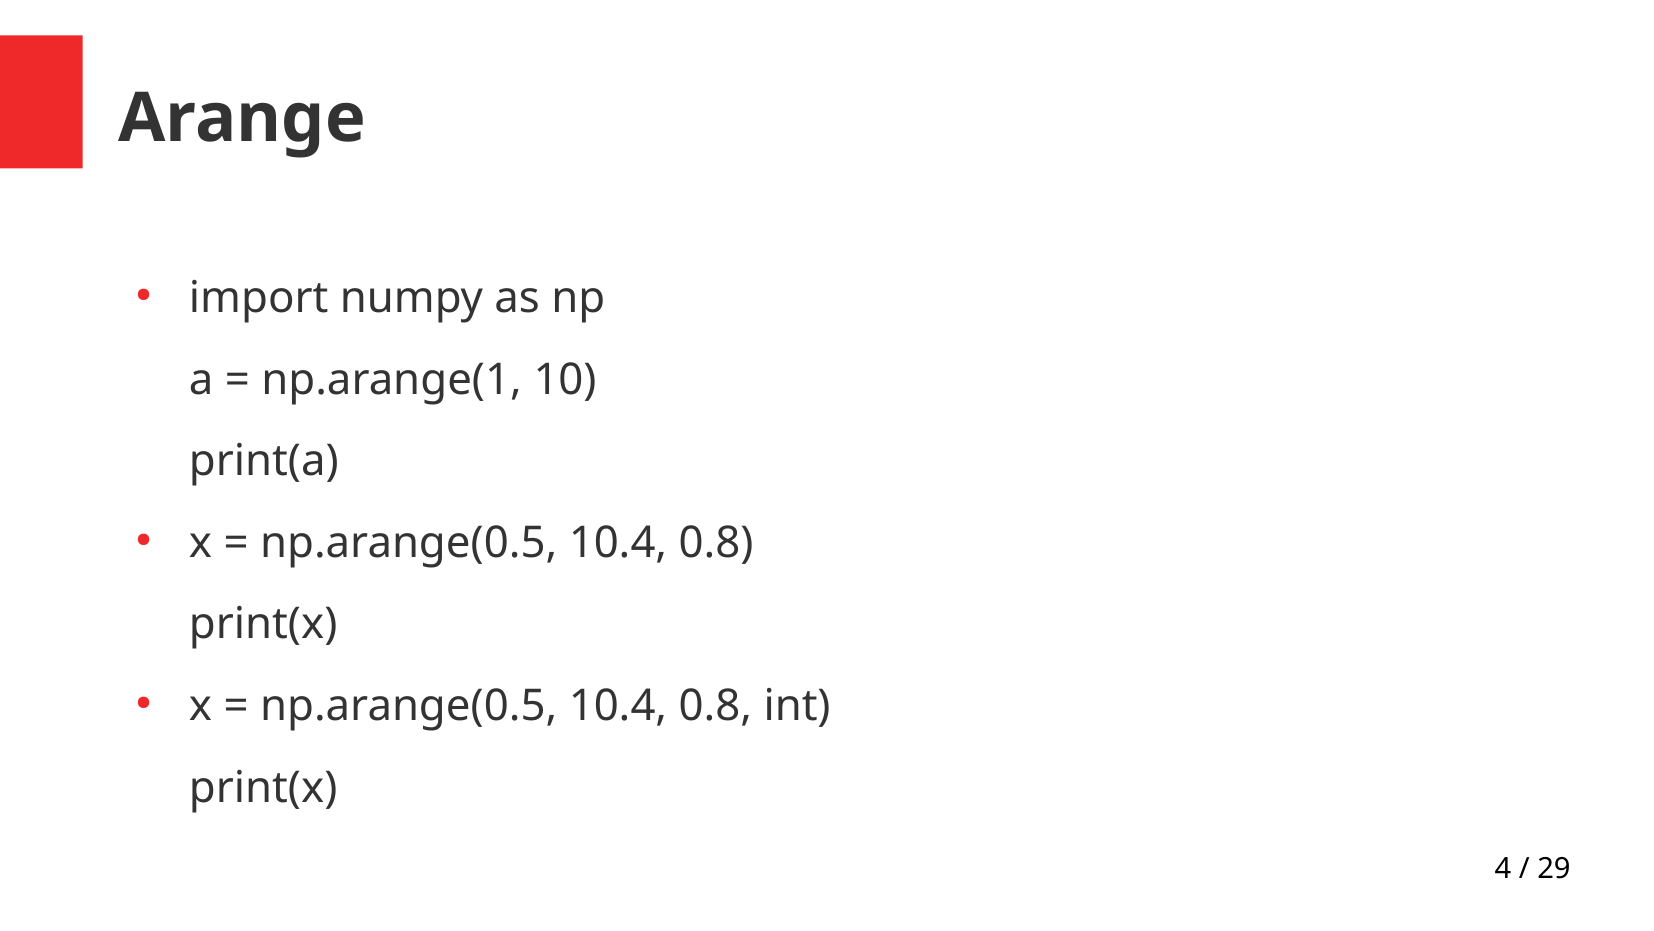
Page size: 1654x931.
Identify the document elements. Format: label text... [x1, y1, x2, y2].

list import numpy as np a = np.arange(1, 10) print(a) x = np.arange(0.5, 10.4, 0.8) print(x) x = np.arange(0.5, 10.4, 0.8, int) print(x) [118, 265, 1536, 806]
title Arange [118, 37, 1571, 193]
